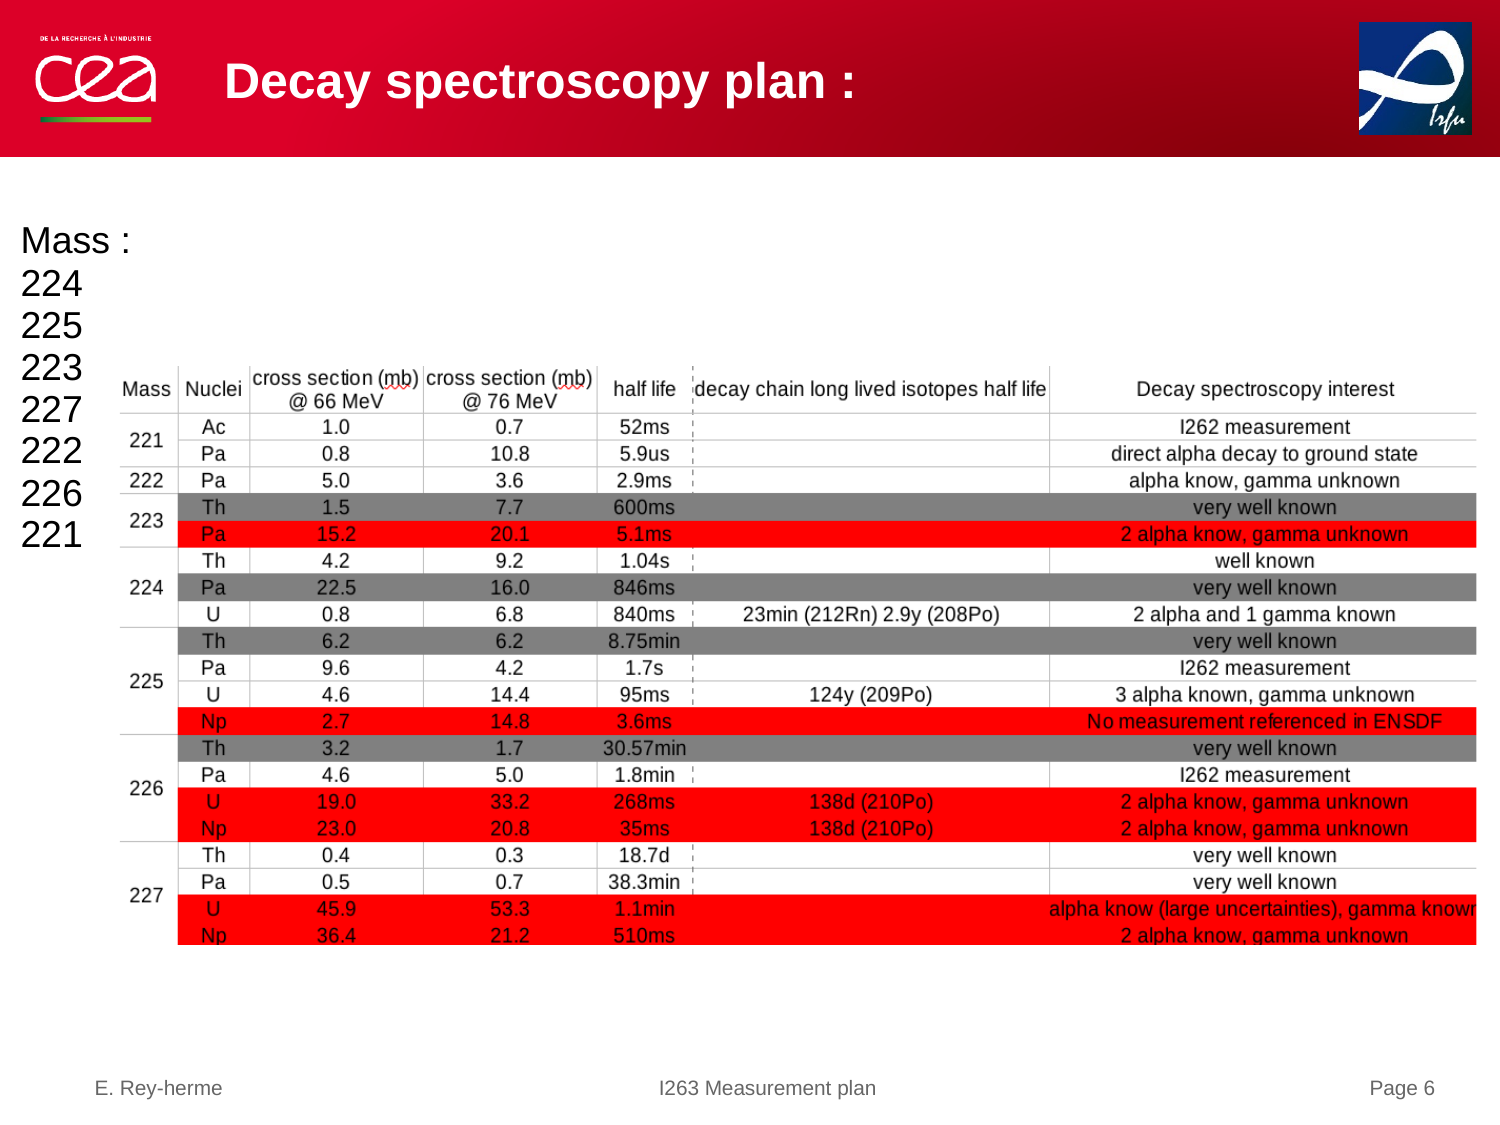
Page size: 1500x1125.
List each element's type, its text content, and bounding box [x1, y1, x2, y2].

text_box Mass : 224 225 223 227 222 226 221 [5, 212, 172, 564]
slide_number Page <numéro> [1309, 1060, 1436, 1114]
text_box Decay spectroscopy plan : [209, 41, 1174, 117]
slide_number I263 Measurement plan [428, 1060, 1107, 1114]
picture [119, 366, 1477, 945]
picture [0, 0, 1500, 157]
footer E. Rey-herme [94, 1060, 428, 1114]
